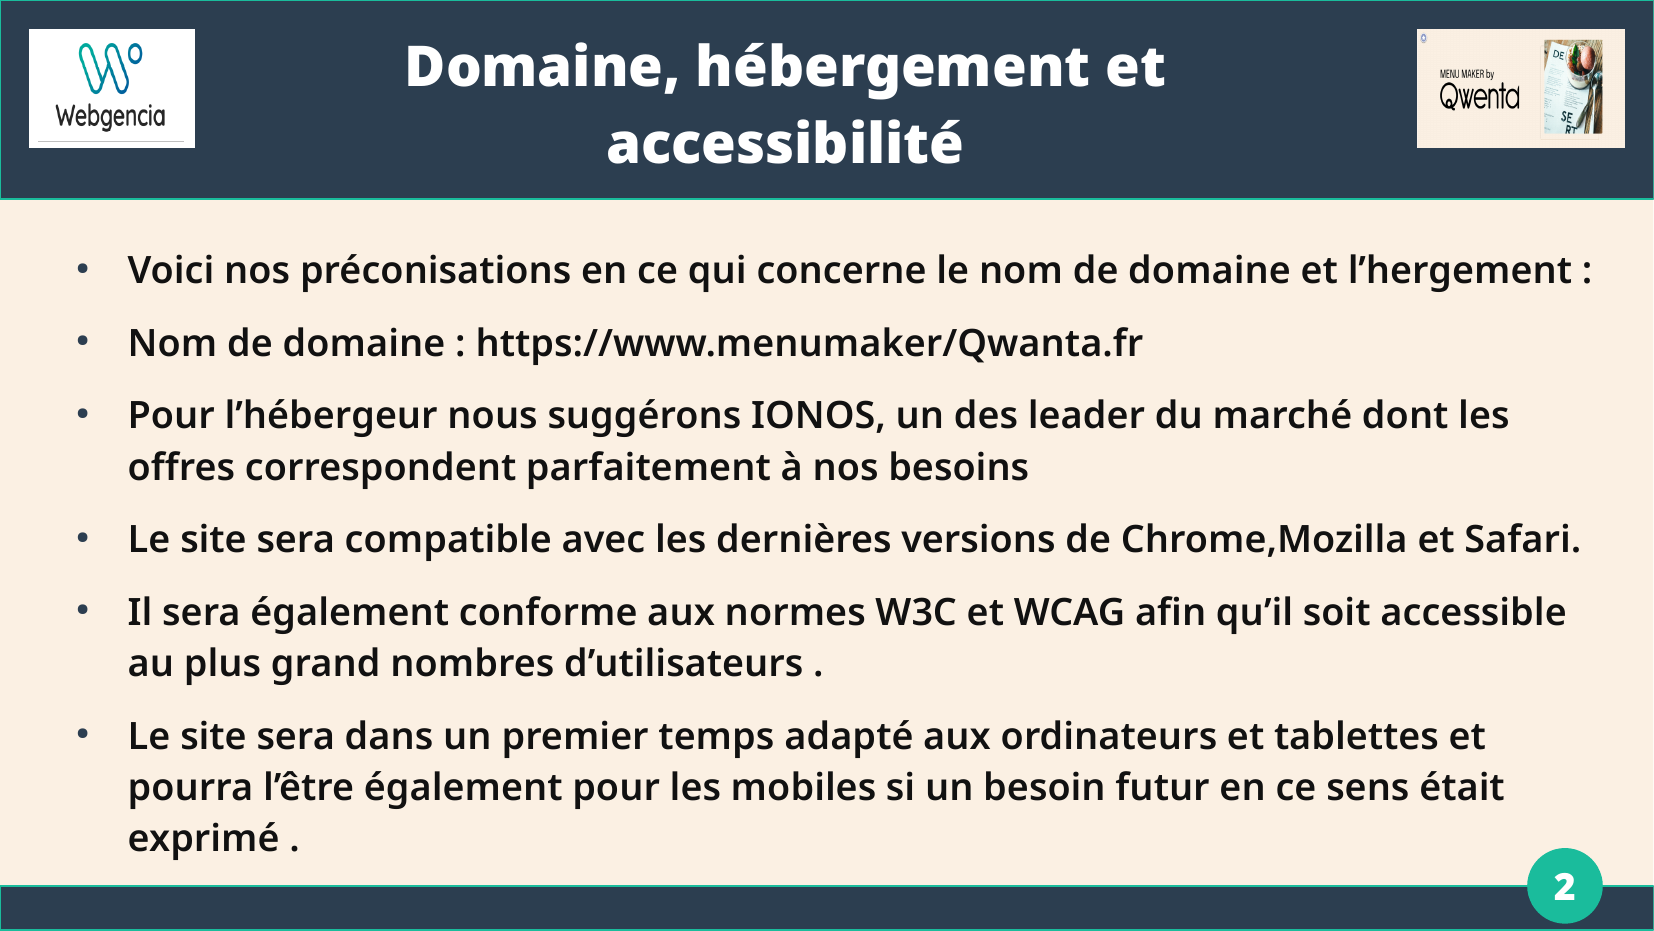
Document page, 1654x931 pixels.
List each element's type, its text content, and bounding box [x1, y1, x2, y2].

picture [29, 29, 195, 148]
title Domaine, hébergement et accessibilité [242, 29, 1329, 178]
picture [1417, 29, 1625, 148]
list Voici nos préconisations en ce qui concerne le nom de domaine et l’hergement : Nom de domaine : https://www.menumaker/Qwanta.fr Pour l’hébergeur nous suggérons IONOS, un des leader du marché dont les offres correspondent parfaitement à nos besoins Le site sera compatible avec les dernières versions de Chrome,Mozilla et Safari. Il sera également conforme aux normes W3C et WCAG afin qu’il soit accessible au plus grand nombres d’utilisateurs . Le site sera dans un premier temps adapté aux ordinateurs et tablettes et pourra l’être également pour les mobiles si un besoin futur en ce sens était exprimé . [59, 243, 1595, 864]
